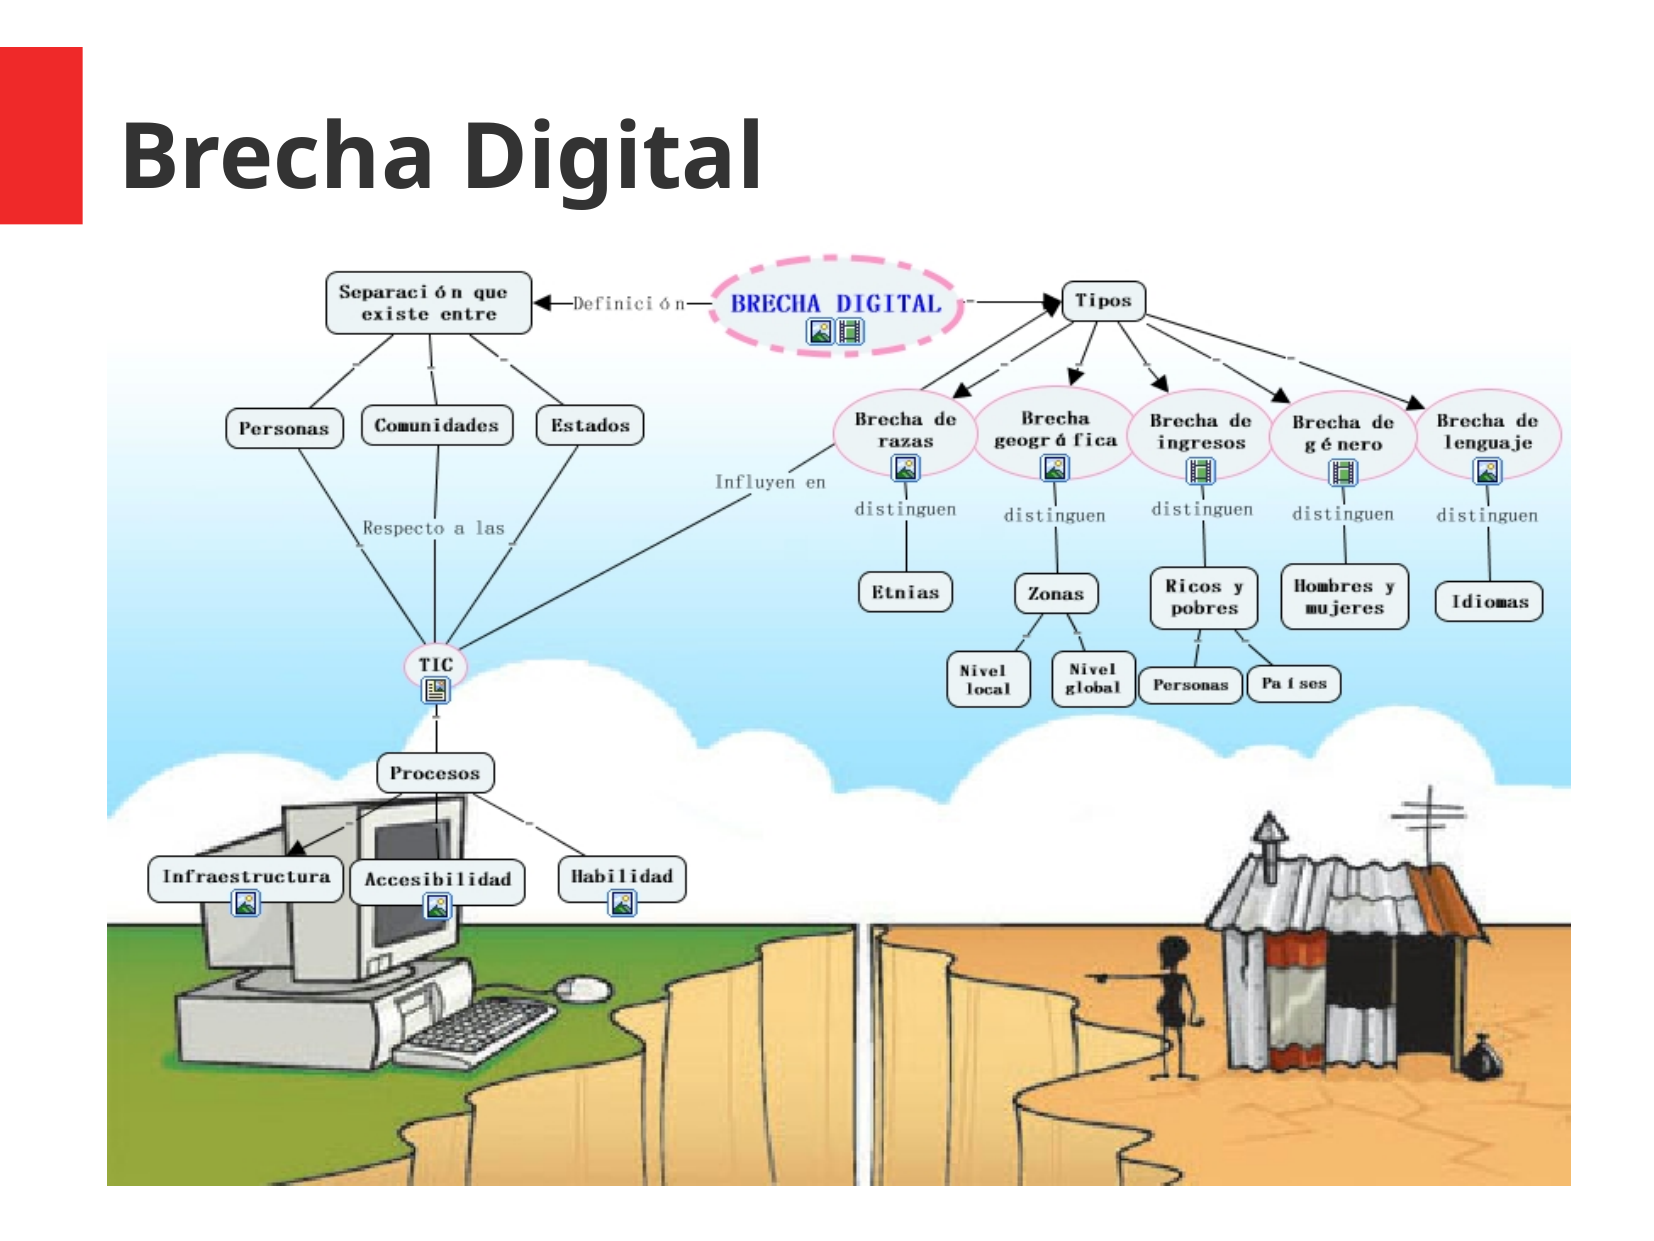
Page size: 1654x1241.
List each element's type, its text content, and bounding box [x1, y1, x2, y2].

title Brecha Digital [118, 49, 1571, 257]
picture [107, 219, 1571, 1186]
